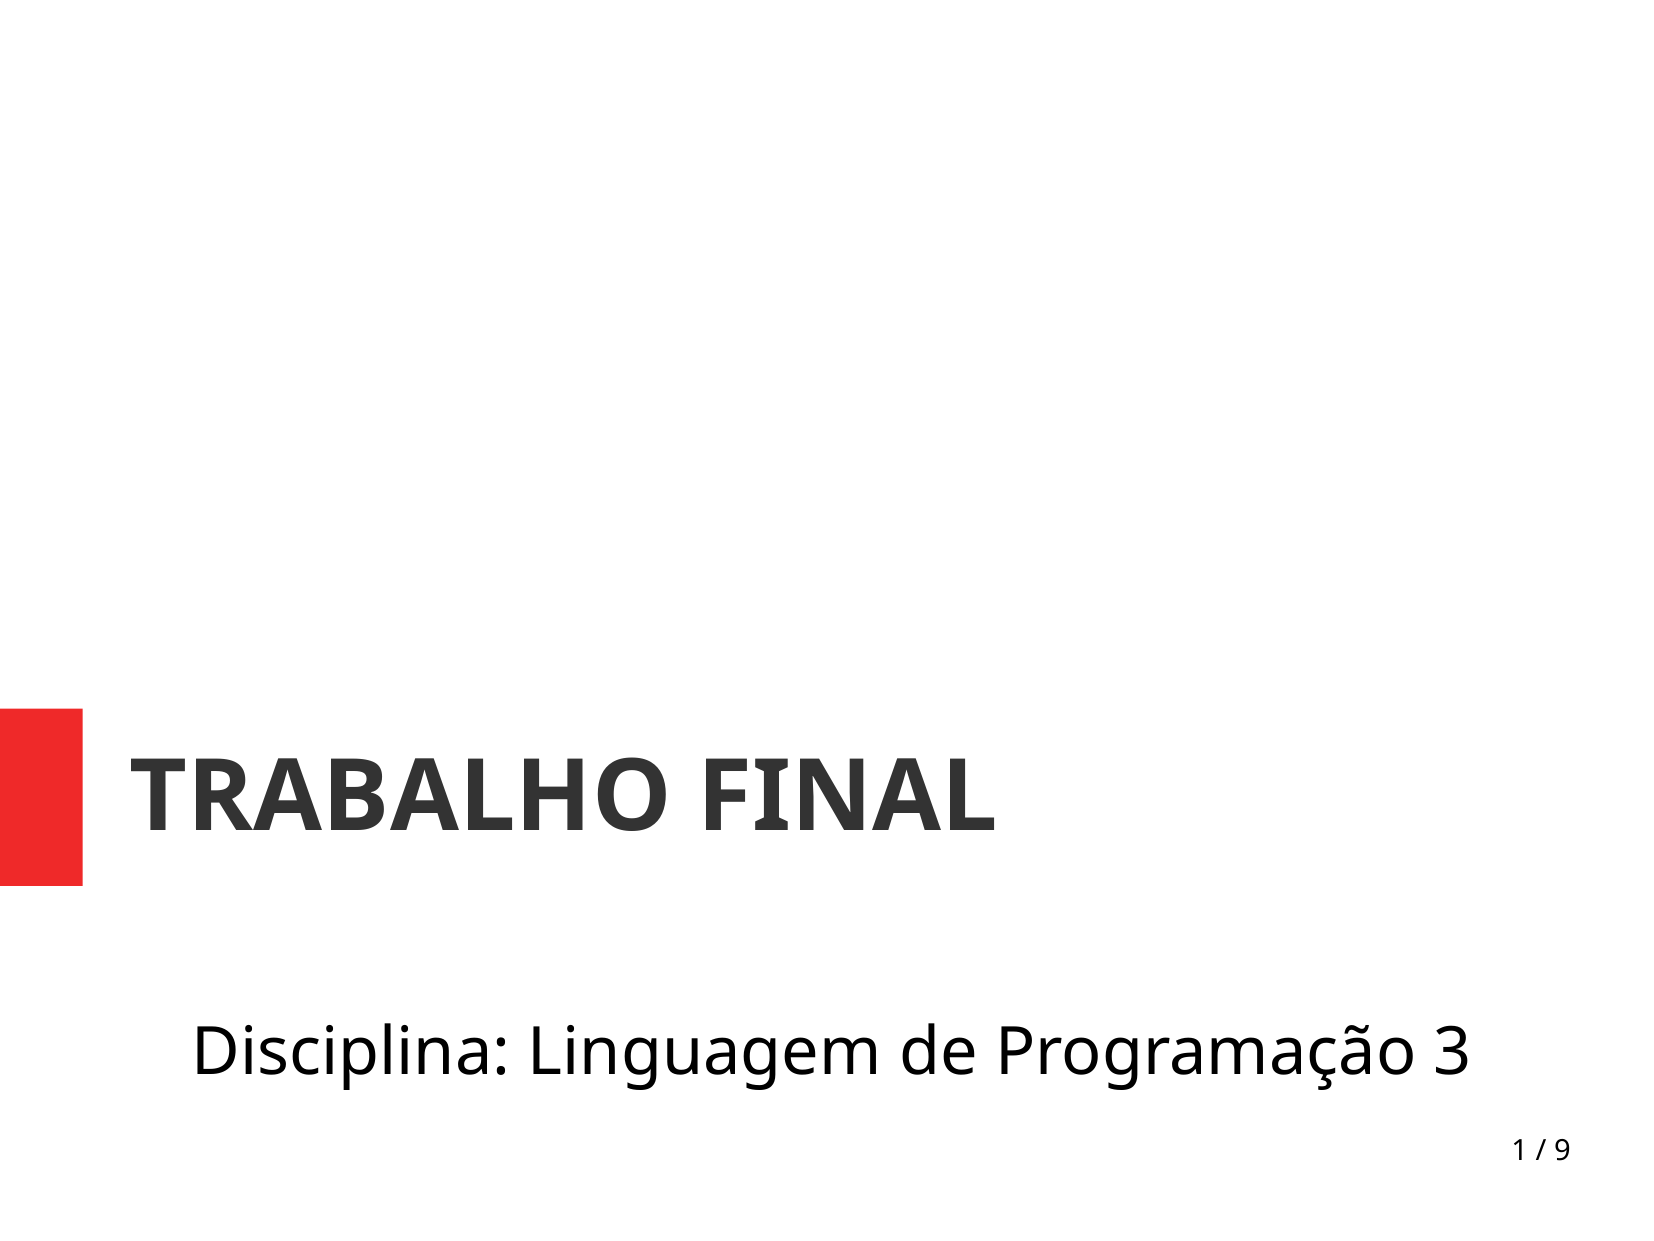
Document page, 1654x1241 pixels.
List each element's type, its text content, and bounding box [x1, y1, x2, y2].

subtitle Disciplina: Linguagem de Programação 3 [129, 968, 1536, 1130]
title TRABALHO FINAL [129, 673, 1536, 910]
